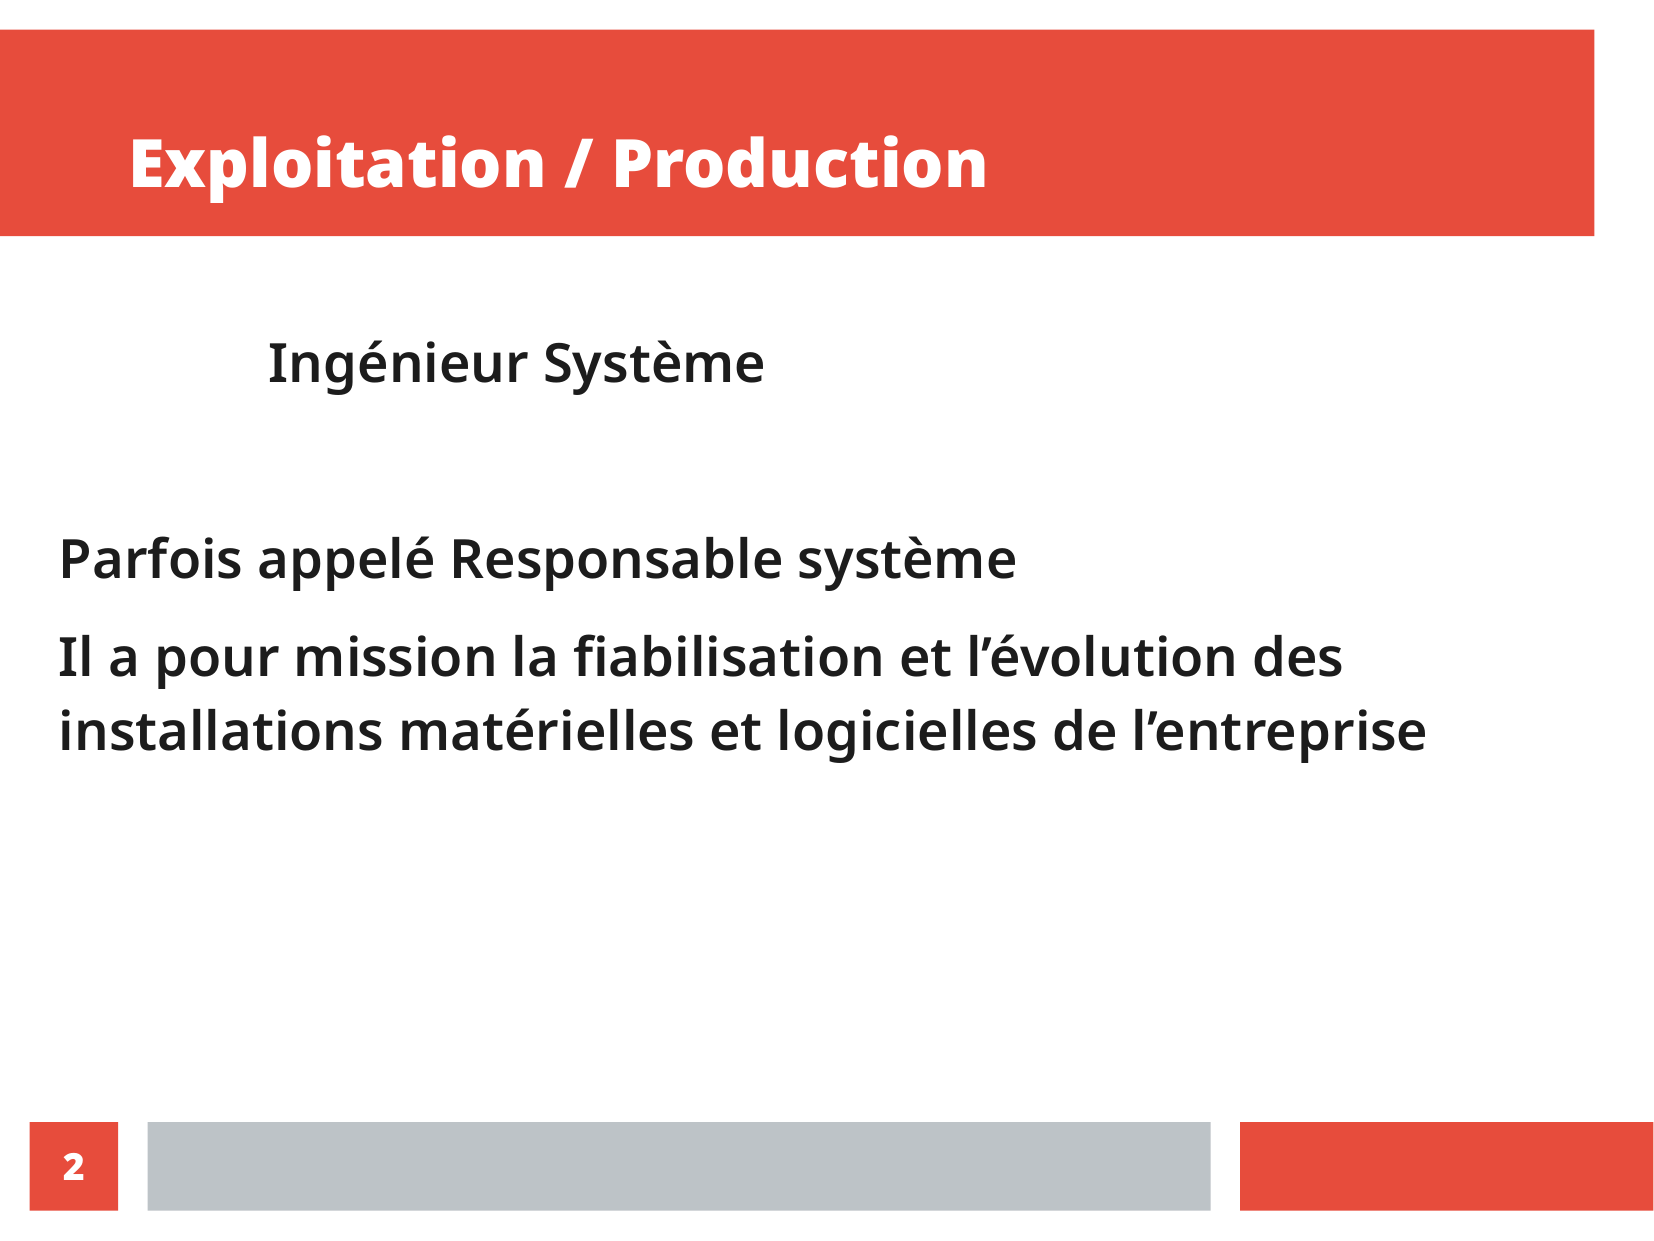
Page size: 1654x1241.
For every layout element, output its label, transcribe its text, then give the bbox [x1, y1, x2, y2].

list Ingénieur Système Parfois appelé Responsable système Il a pour mission la fiabilisation et l’évolution des installations matérielles et logicielles de l’entreprise [59, 324, 1565, 1093]
title Exploitation / Production [59, 59, 1595, 207]
